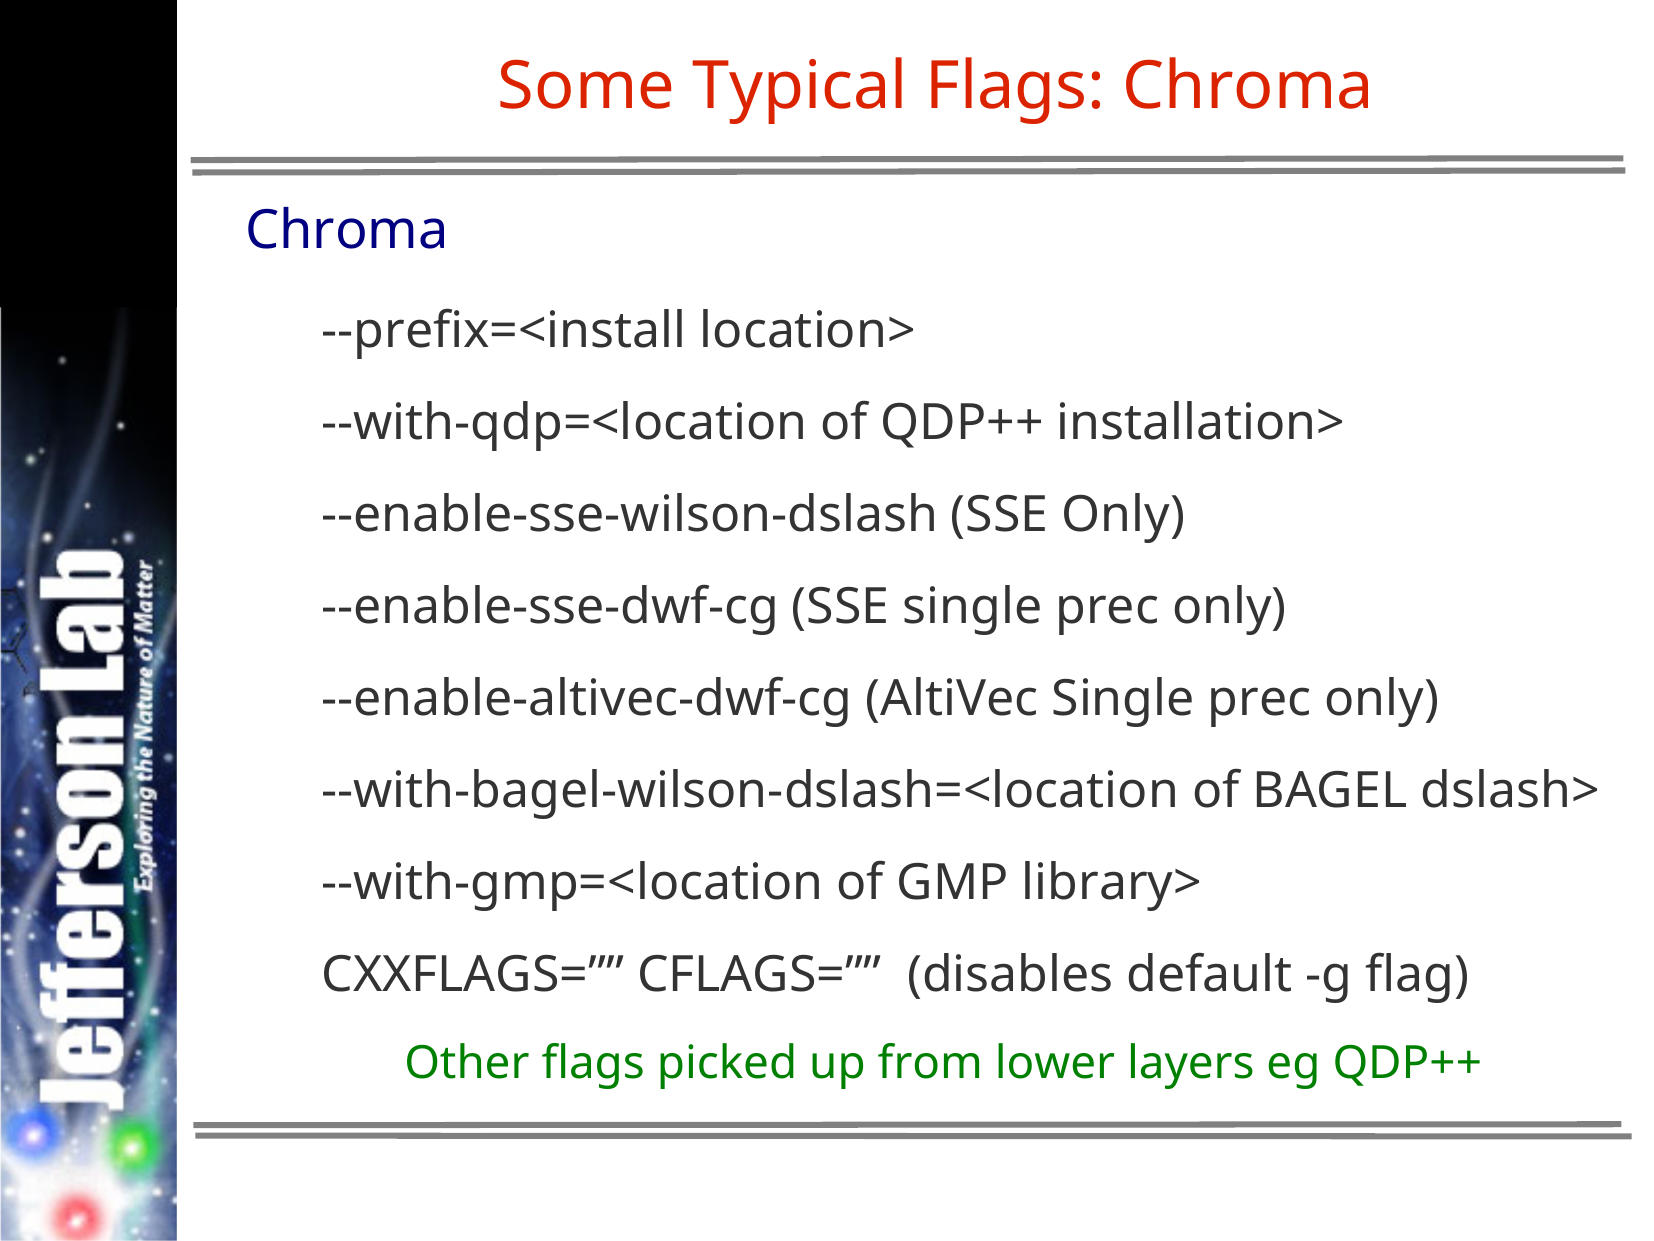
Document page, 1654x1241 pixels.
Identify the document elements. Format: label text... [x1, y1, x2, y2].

picture [2, 308, 176, 1240]
list Chroma --prefix=<install location> --with-qdp=<location of QDP++ installation> --enable-sse-wilson-dslash (SSE Only) --enable-sse-dwf-cg (SSE single prec only) --enable-altivec-dwf-cg (AltiVec Single prec only) --with-bagel-wilson-dslash=<location of BAGEL dslash> --with-gmp=<location of GMP library> CXXFLAGS=”” CFLAGS=”” (disables default -g flag) Other flags picked up from lower layers eg QDP++ [227, 190, 1628, 1105]
title Some Typical Flags: Chroma [235, 17, 1638, 149]
